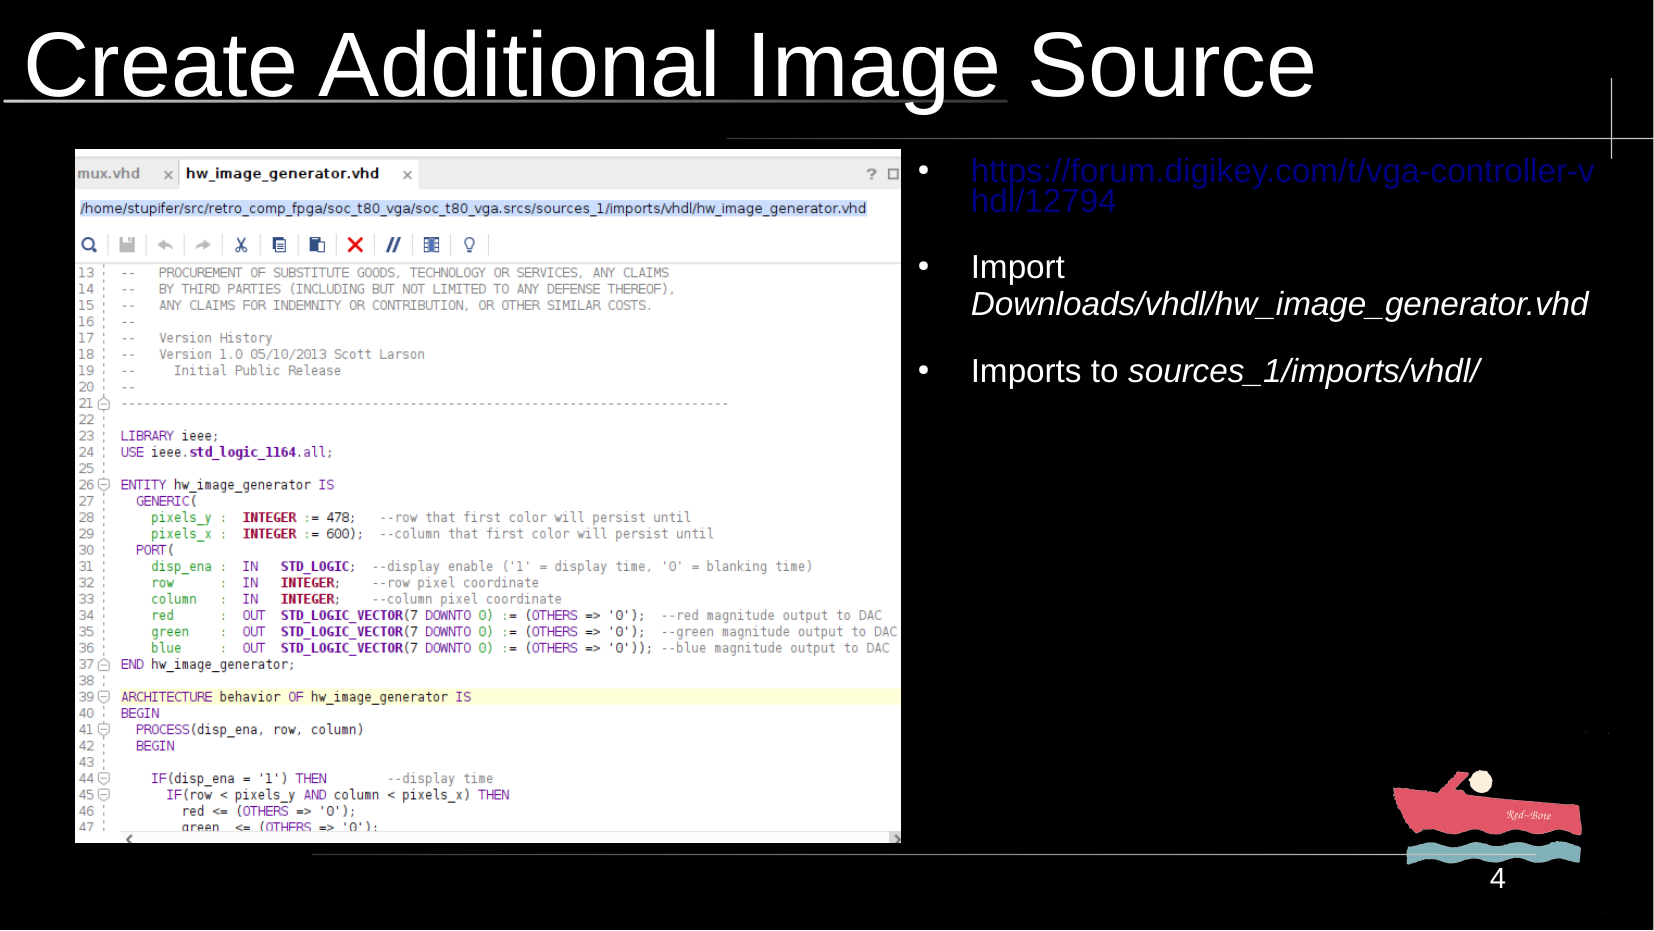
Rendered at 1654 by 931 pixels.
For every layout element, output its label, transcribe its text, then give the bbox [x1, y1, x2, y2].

picture [1380, 732, 1615, 914]
title Create Additional Image Source [23, 11, 1589, 119]
list https://forum.digikey.com/t/vga-controller-vhdl/12794 Import Downloads/vhdl/hw_image_generator.vhd Imports to sources_1/imports/vhdl/ [901, 152, 1613, 526]
picture [75, 149, 901, 843]
